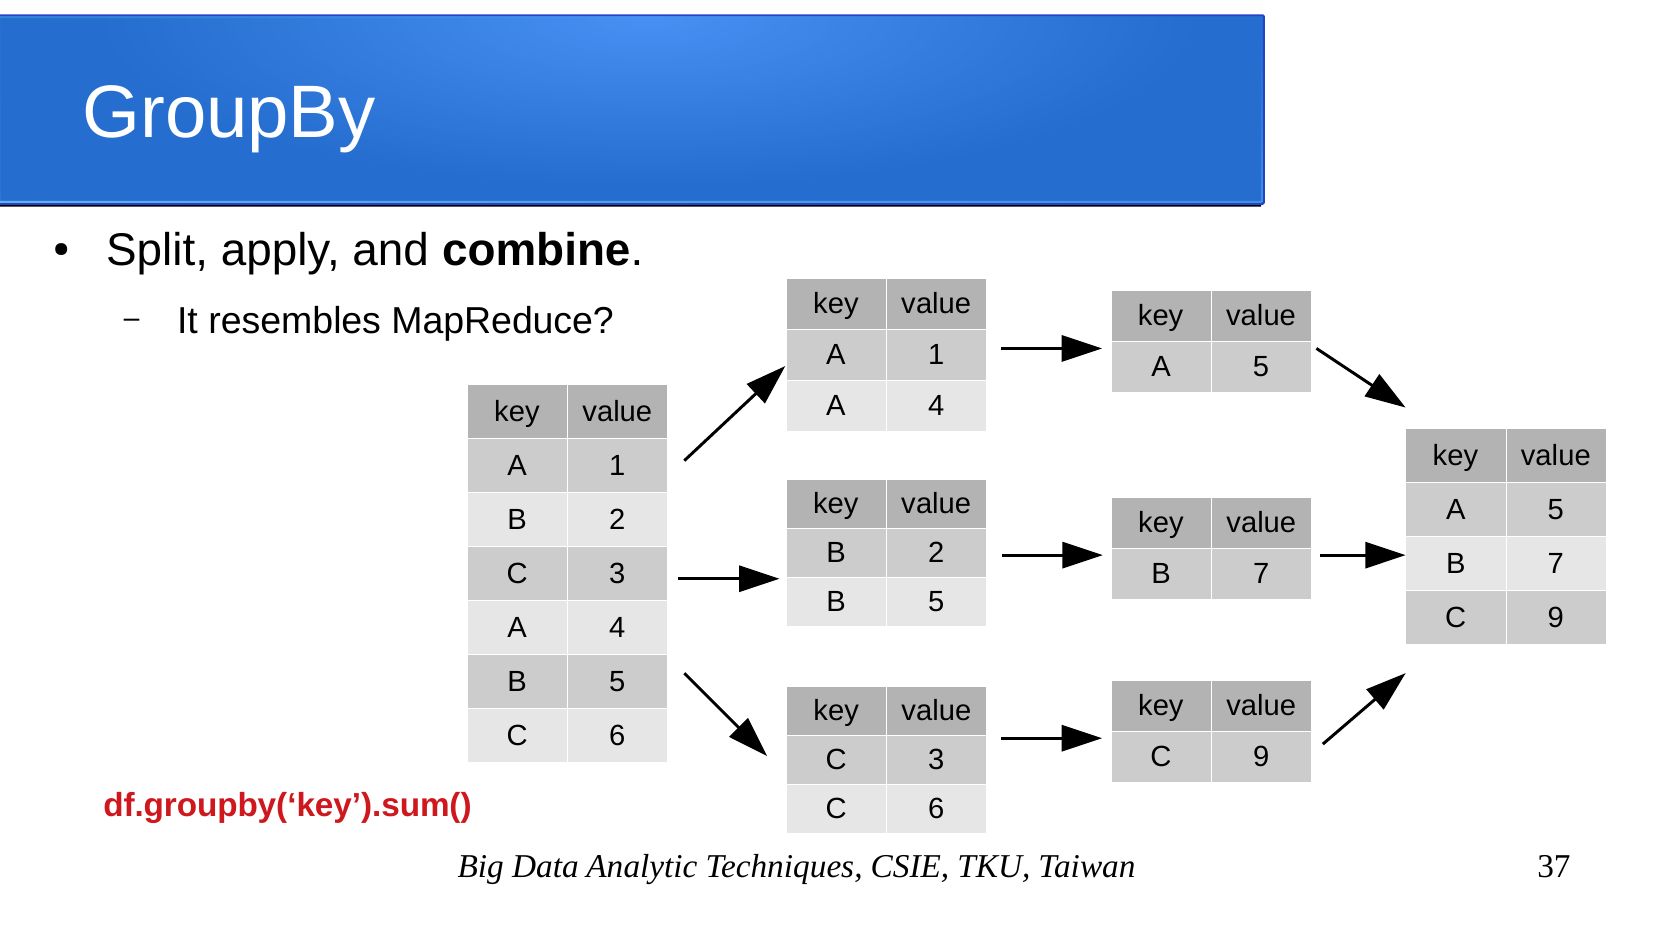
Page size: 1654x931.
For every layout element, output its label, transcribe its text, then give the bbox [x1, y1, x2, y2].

table_cell B [787, 578, 886, 626]
table_header value [1507, 429, 1606, 482]
table_cell B [468, 655, 567, 708]
table_cell 5 [1507, 483, 1606, 536]
table_cell A [1112, 342, 1211, 392]
table_header key [787, 480, 886, 528]
table_header key [787, 687, 886, 735]
table_cell 2 [568, 493, 667, 546]
table_header key [787, 279, 886, 329]
table_cell 2 [887, 529, 986, 577]
table_cell B [1112, 549, 1211, 599]
table_cell 6 [568, 709, 667, 762]
table_cell B [1406, 537, 1506, 590]
table_cell 6 [887, 785, 986, 833]
table_cell C [1112, 732, 1211, 782]
table_header value [1212, 291, 1311, 341]
table_cell B [468, 493, 567, 546]
table_cell 3 [568, 547, 667, 600]
table_cell C [1406, 591, 1506, 644]
table_header key [1112, 291, 1211, 341]
table_cell 5 [887, 578, 986, 626]
table_cell 3 [887, 736, 986, 784]
table_cell A [787, 330, 886, 380]
table_header value [887, 687, 986, 735]
table_header value [1212, 681, 1311, 731]
table_cell C [468, 709, 567, 762]
table_cell C [468, 547, 567, 600]
table_header key [1406, 429, 1506, 482]
list Split, apply, and combine. It resembles MapReduce? [35, 224, 674, 764]
table_cell 7 [1212, 549, 1311, 599]
table_cell 4 [887, 381, 986, 431]
table_header key [468, 385, 567, 438]
table_cell 7 [1507, 537, 1606, 590]
table_cell A [468, 601, 567, 654]
table_cell 5 [1212, 342, 1311, 392]
table_cell 5 [568, 655, 667, 708]
table_cell A [787, 381, 886, 431]
text_box df.groupby(‘key’).sum() [88, 779, 491, 869]
table_cell B [787, 529, 886, 577]
table_cell C [787, 736, 886, 784]
table_header value [887, 279, 986, 329]
table_cell 4 [568, 601, 667, 654]
table_cell A [1406, 483, 1506, 536]
table_cell A [468, 439, 567, 492]
table_header value [887, 480, 986, 528]
table_header value [1212, 498, 1311, 548]
table_cell 1 [887, 330, 986, 380]
title GroupBy [82, 35, 1235, 189]
table_header value [568, 385, 667, 438]
table_cell 1 [568, 439, 667, 492]
table_cell 9 [1212, 732, 1311, 782]
table_cell C [787, 785, 886, 833]
table_cell 9 [1507, 591, 1606, 644]
table_header key [1112, 681, 1211, 731]
table_header key [1112, 498, 1211, 548]
